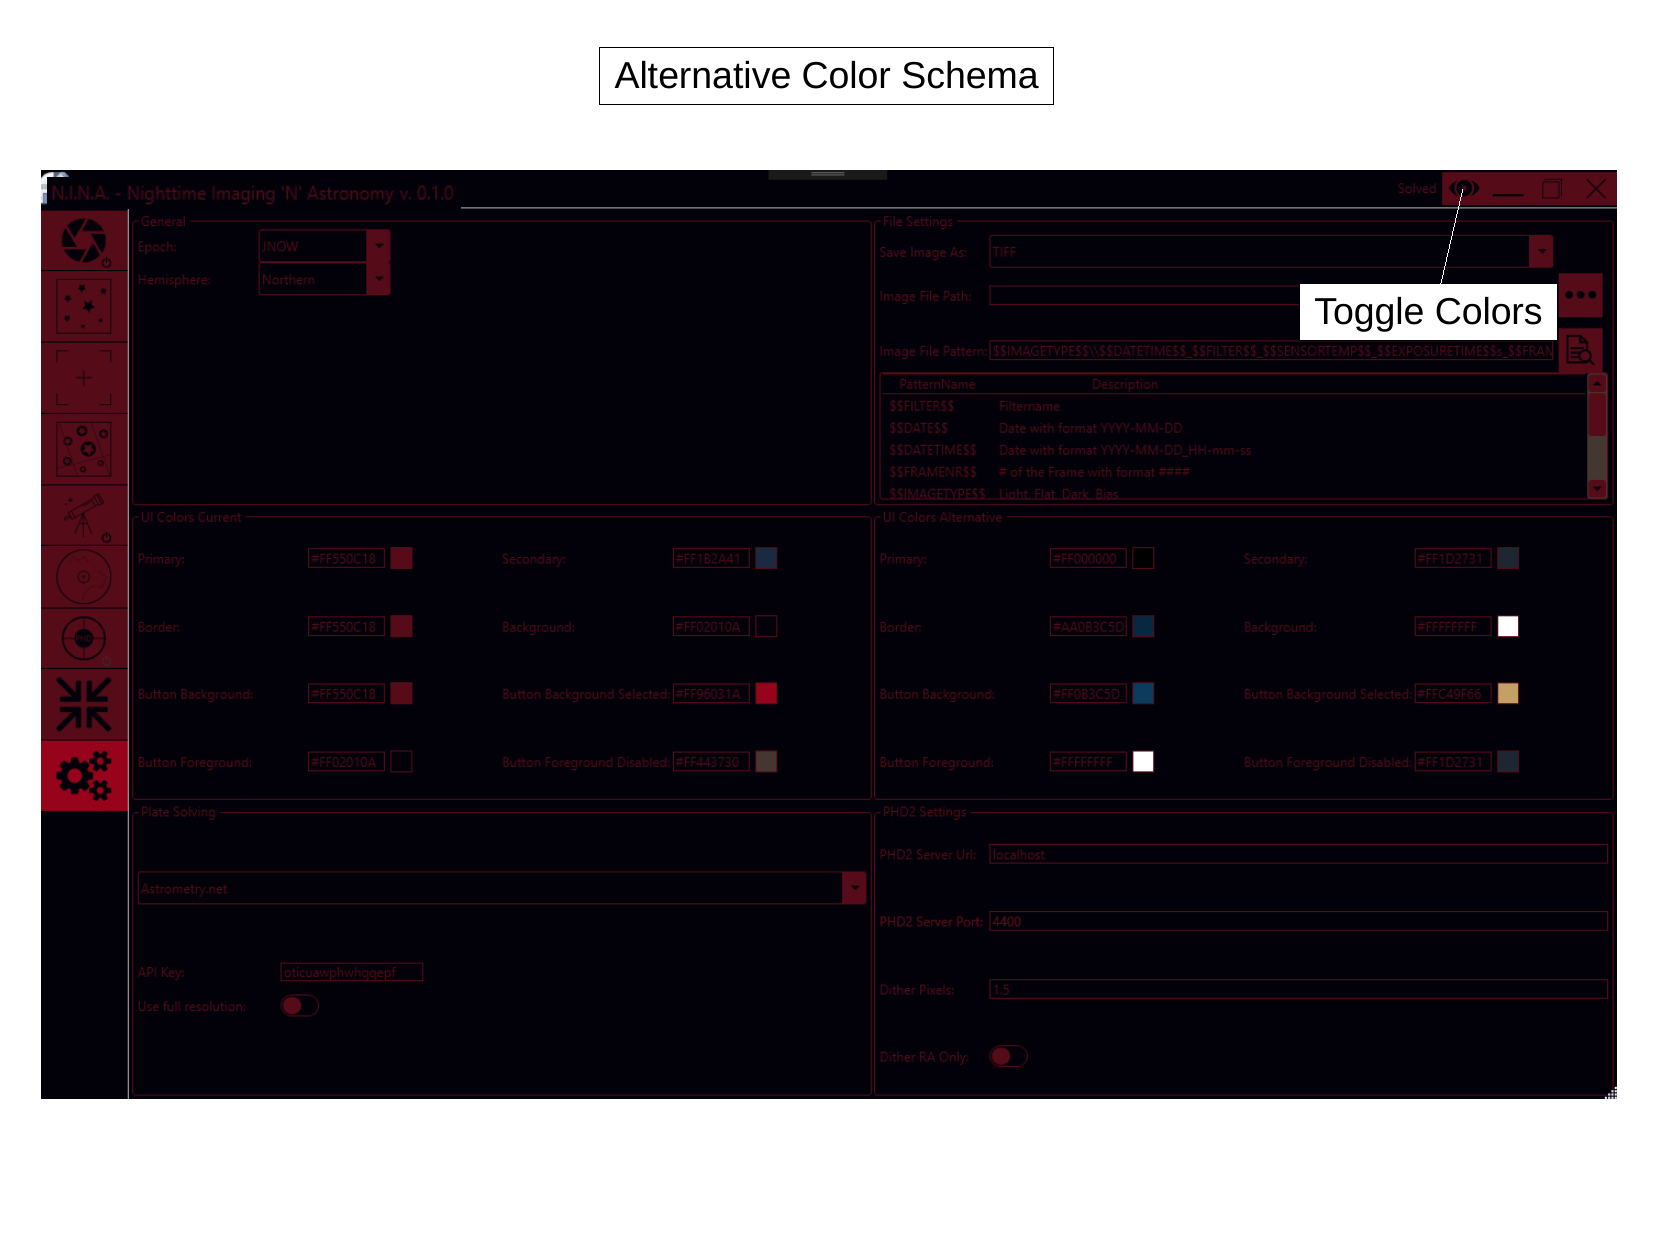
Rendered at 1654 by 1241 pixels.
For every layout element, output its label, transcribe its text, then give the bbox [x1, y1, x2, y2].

text_box Alternative Color Schema [599, 47, 1054, 105]
picture [41, 170, 1617, 1099]
text_box Toggle Colors [1299, 283, 1558, 341]
